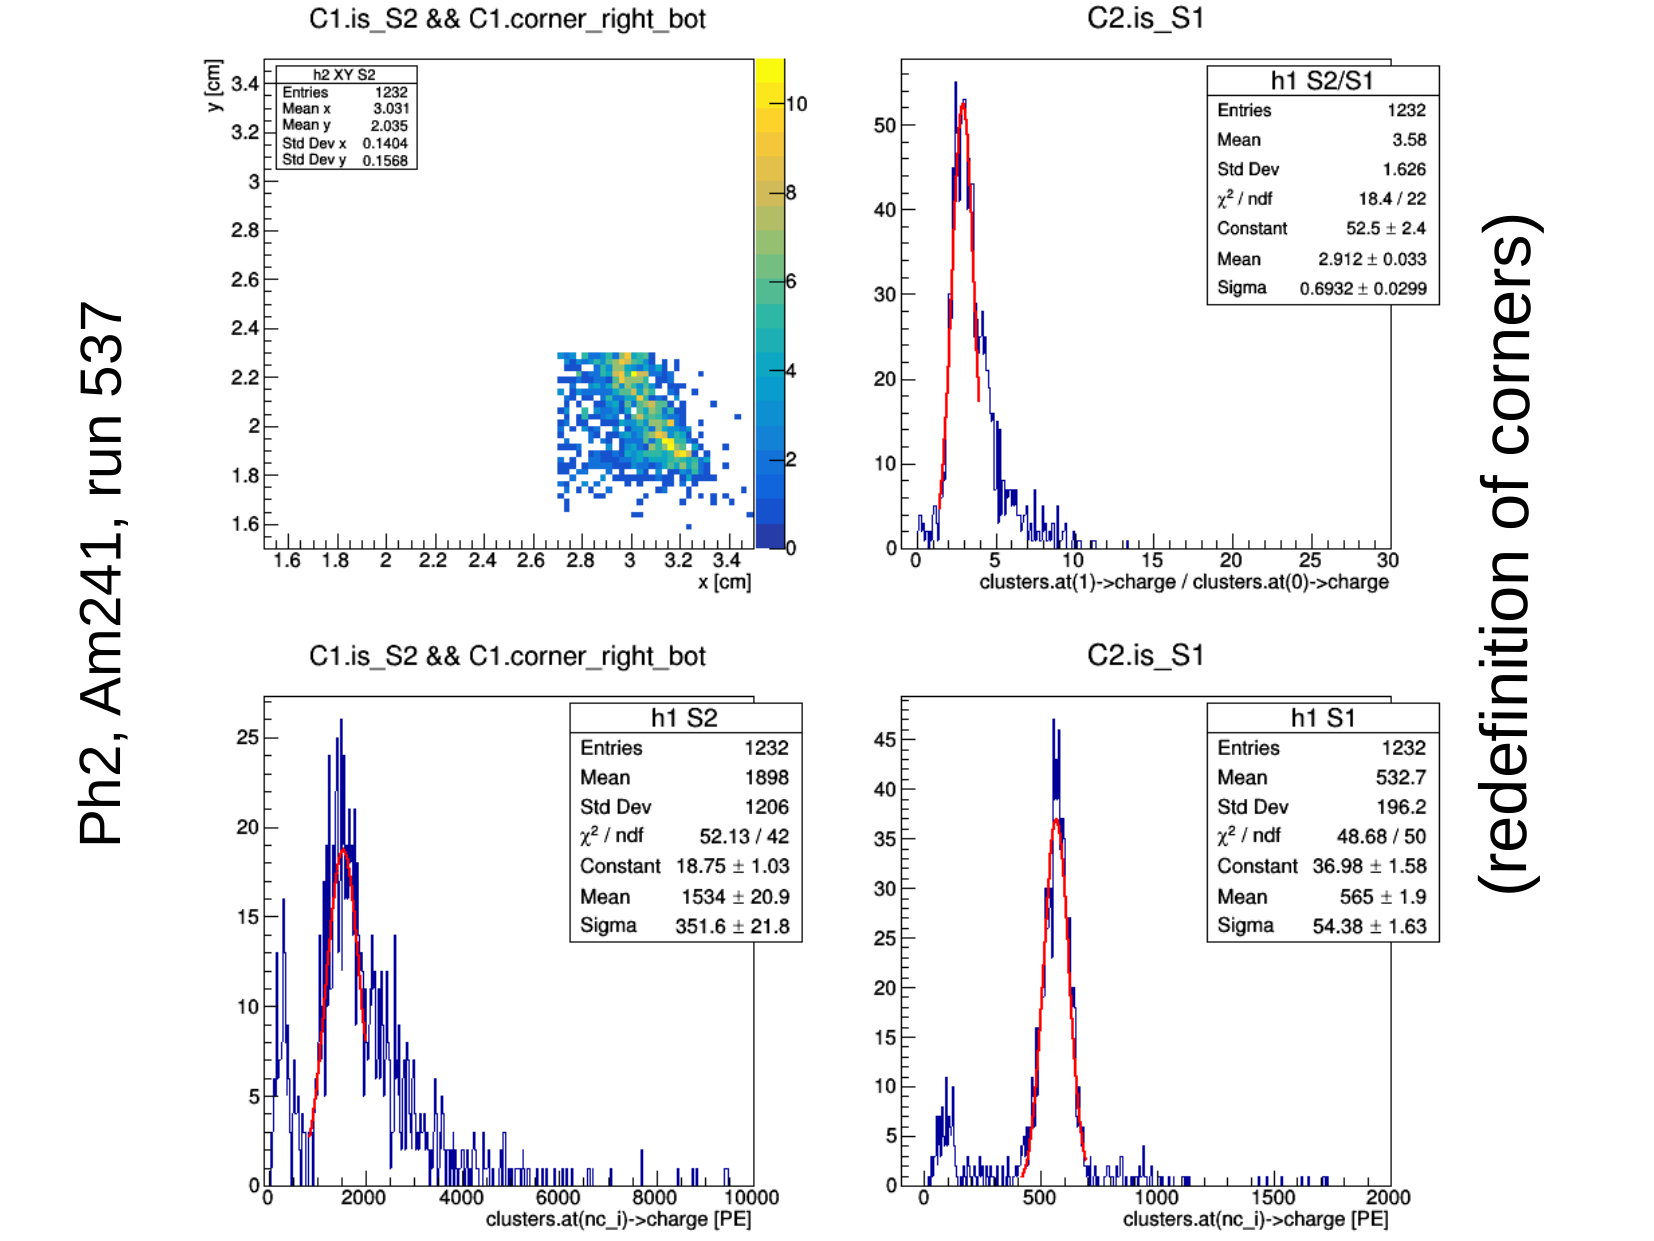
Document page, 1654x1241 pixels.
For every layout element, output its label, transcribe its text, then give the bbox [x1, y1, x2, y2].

picture [202, 0, 1451, 1238]
text_box (redefinition of corners) [1457, 29, 1627, 1081]
text_box Ph2, Am241, run 537 [60, 233, 196, 916]
